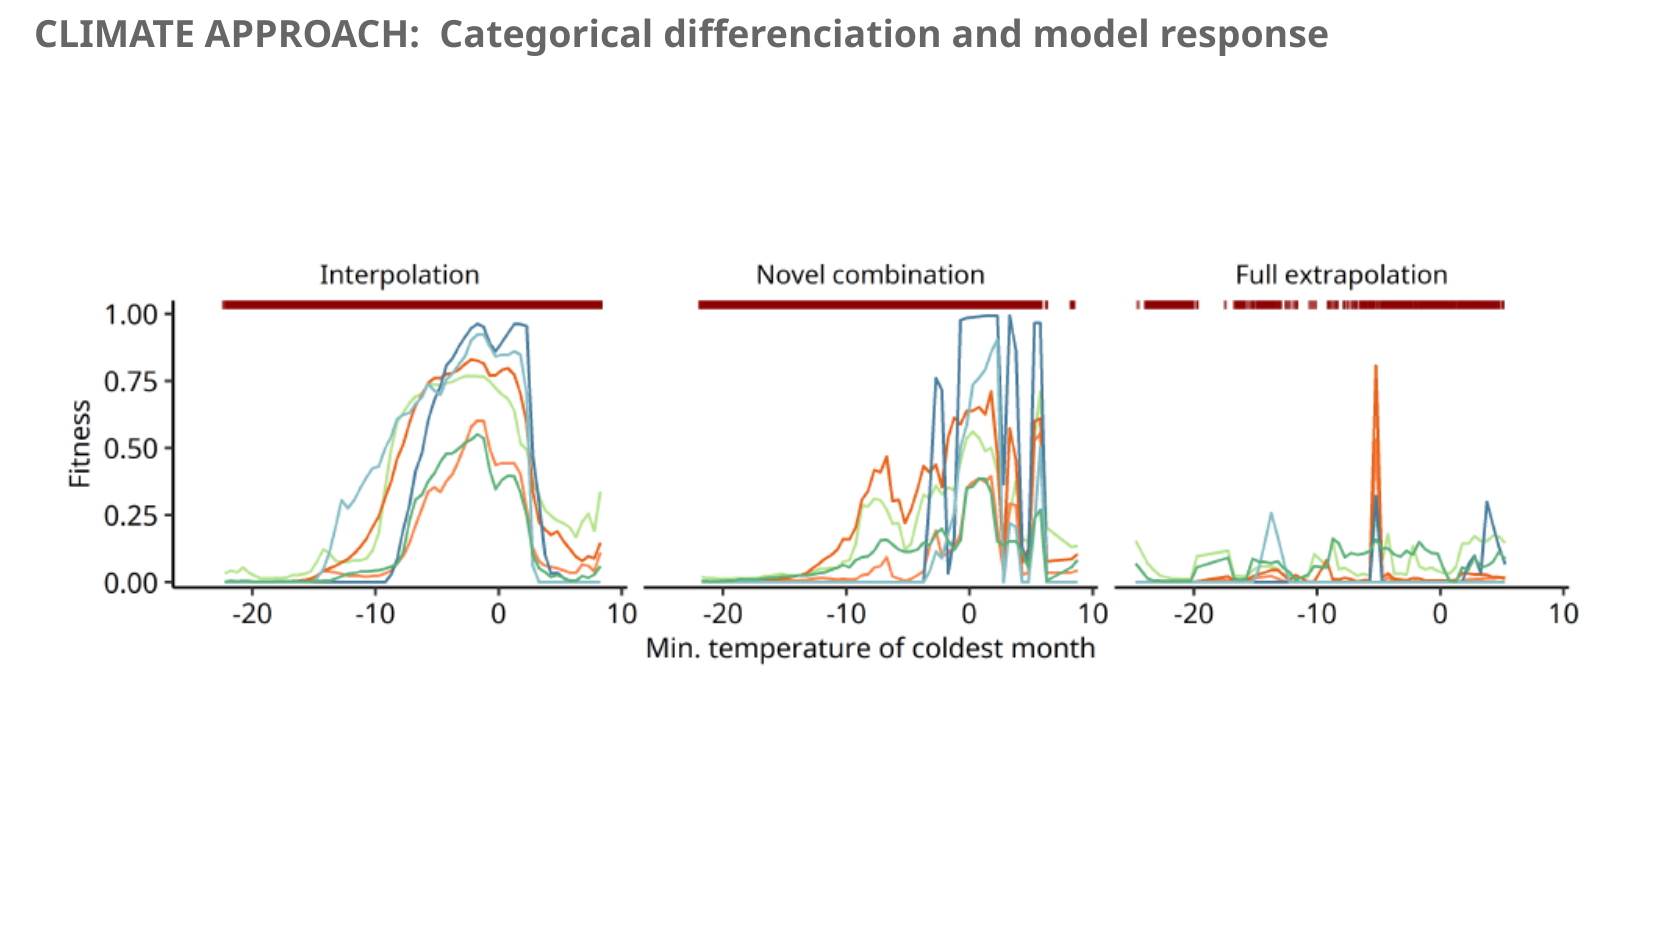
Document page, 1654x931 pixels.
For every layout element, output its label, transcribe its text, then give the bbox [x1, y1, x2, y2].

text_box CLIMATE APPROACH: Categorical differenciation and model response [0, 0, 1654, 118]
picture [48, 244, 1605, 686]
